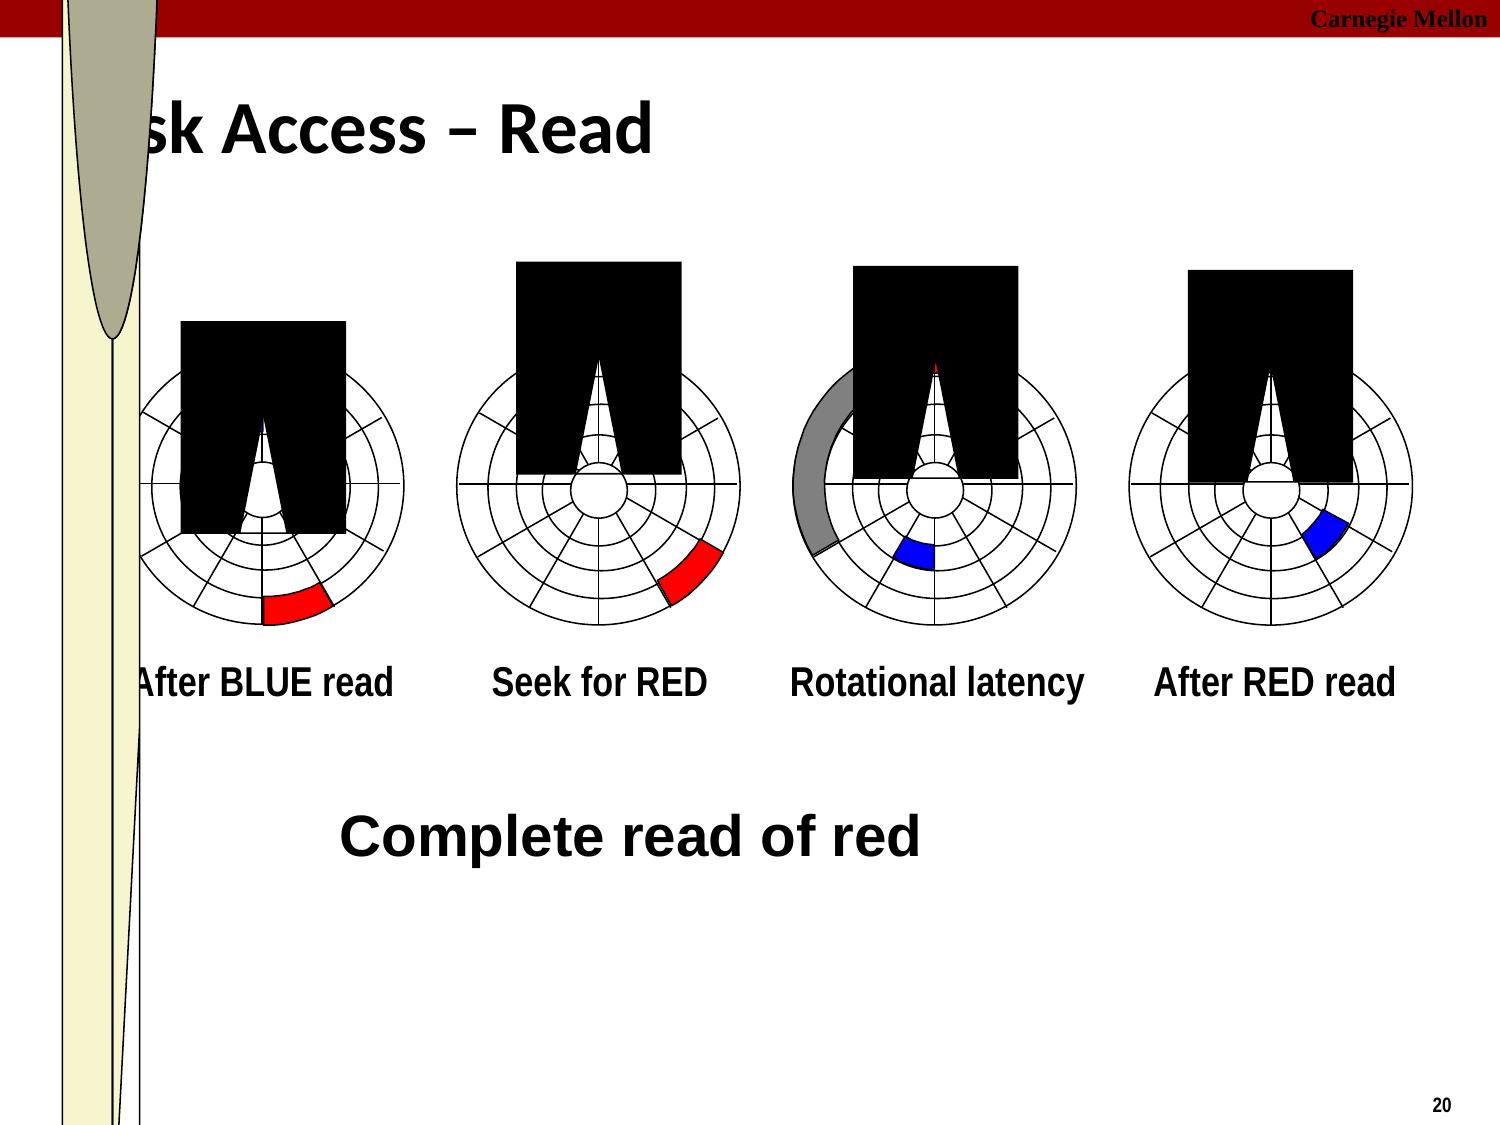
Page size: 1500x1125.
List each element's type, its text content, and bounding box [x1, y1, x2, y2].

text_box After BLUE read [140, 647, 438, 713]
title Disk Access – Read [58, 71, 62, 197]
text_box Rotational latency [737, 647, 1100, 713]
text_box [62, 0, 404, 1125]
text_box [456, 262, 741, 625]
text_box [792, 266, 1077, 625]
text_box After RED read [1100, 647, 1450, 713]
text_box Seek for RED [449, 647, 737, 713]
text_box Complete read of red [324, 737, 1213, 875]
title Disk Access – Read [145, 71, 1304, 197]
text_box [1129, 270, 1413, 626]
